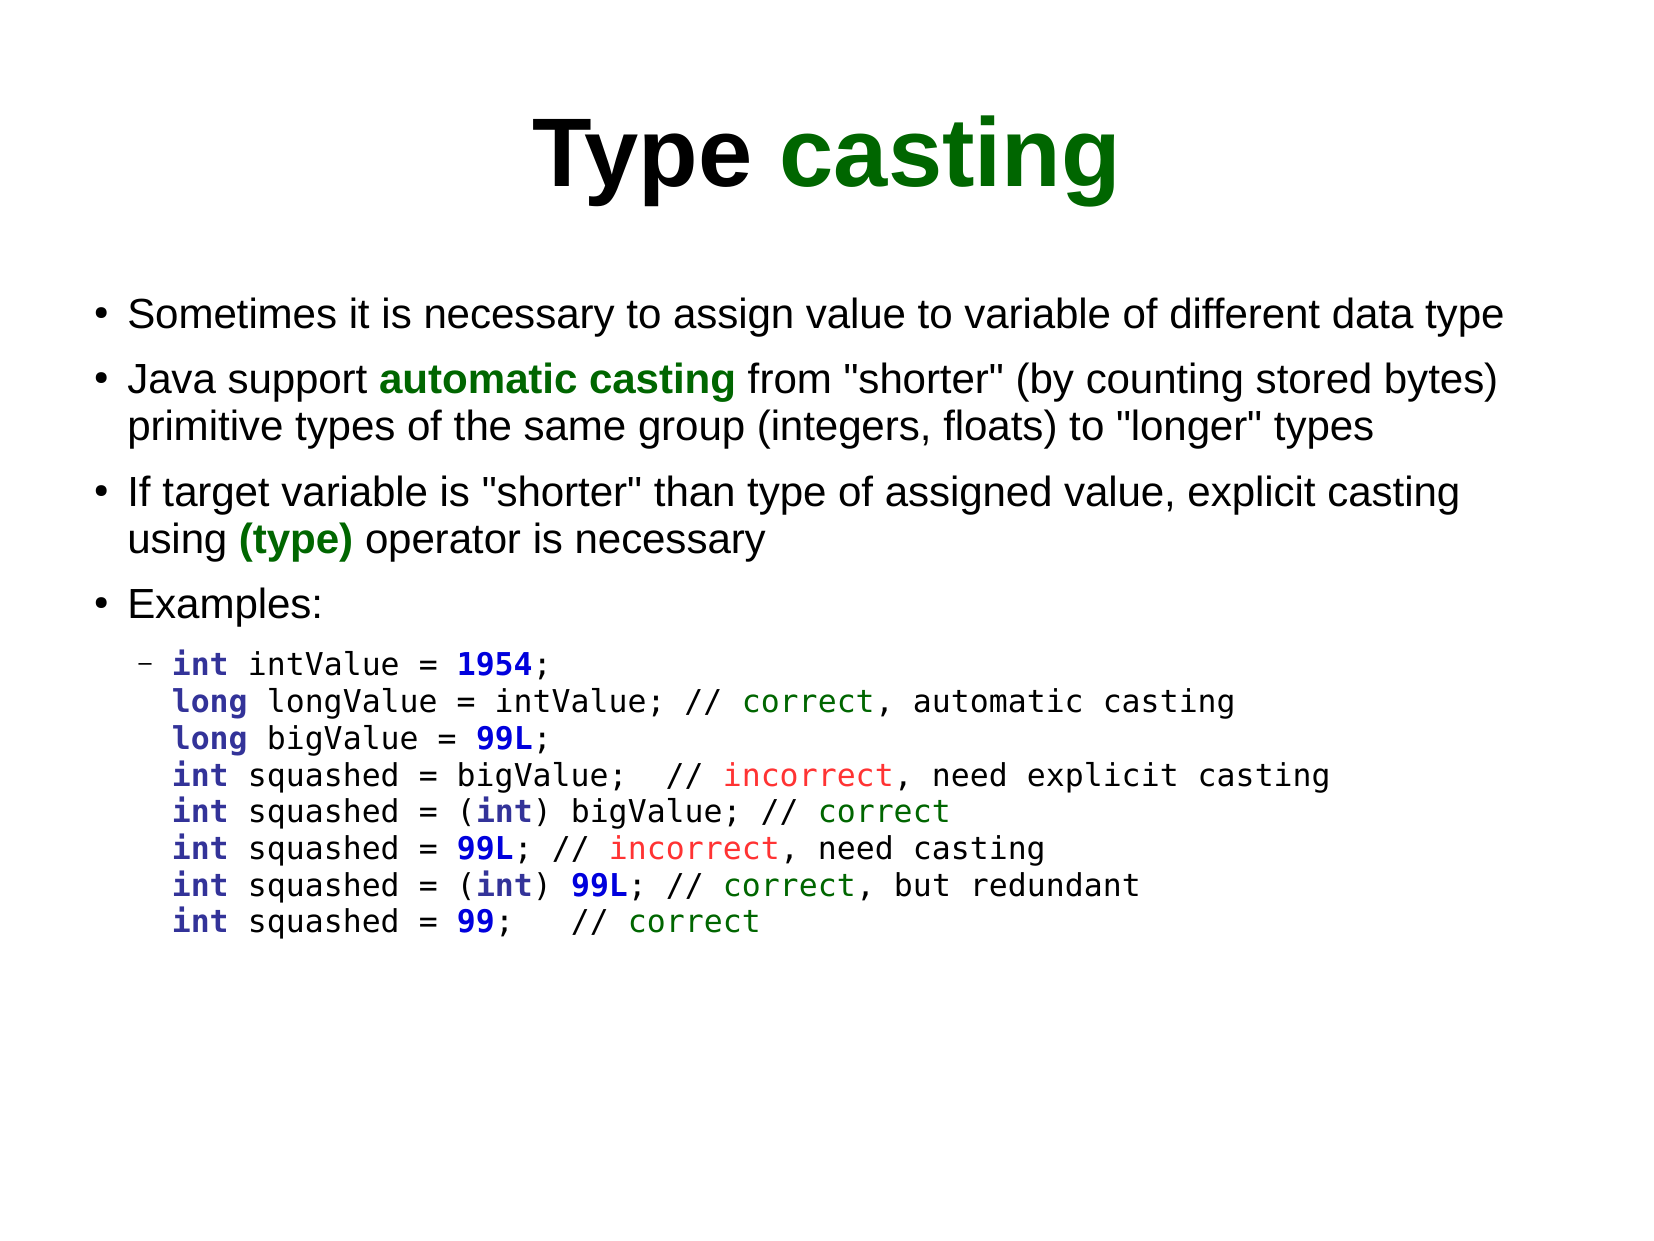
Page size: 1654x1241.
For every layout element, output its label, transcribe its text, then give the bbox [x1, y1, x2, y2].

list Sometimes it is necessary to assign value to variable of different data type Java support automatic casting from "shorter" (by counting stored bytes) primitive types of the same group (integers, floats) to "longer" types If target variable is "shorter" than type of assigned value, explicit casting using (type) operator is necessary Examples: int intValue = 1954; long longValue = intValue; // correct, automatic casting long bigValue = 99L; int squashed = bigValue; // incorrect, need explicit casting int squashed = (int) bigValue; // correct int squashed = 99L; // incorrect, need casting int squashed = (int) 99L; // correct, but redundant int squashed = 99; // correct [82, 290, 1538, 1010]
title Type casting [82, 98, 1571, 208]
